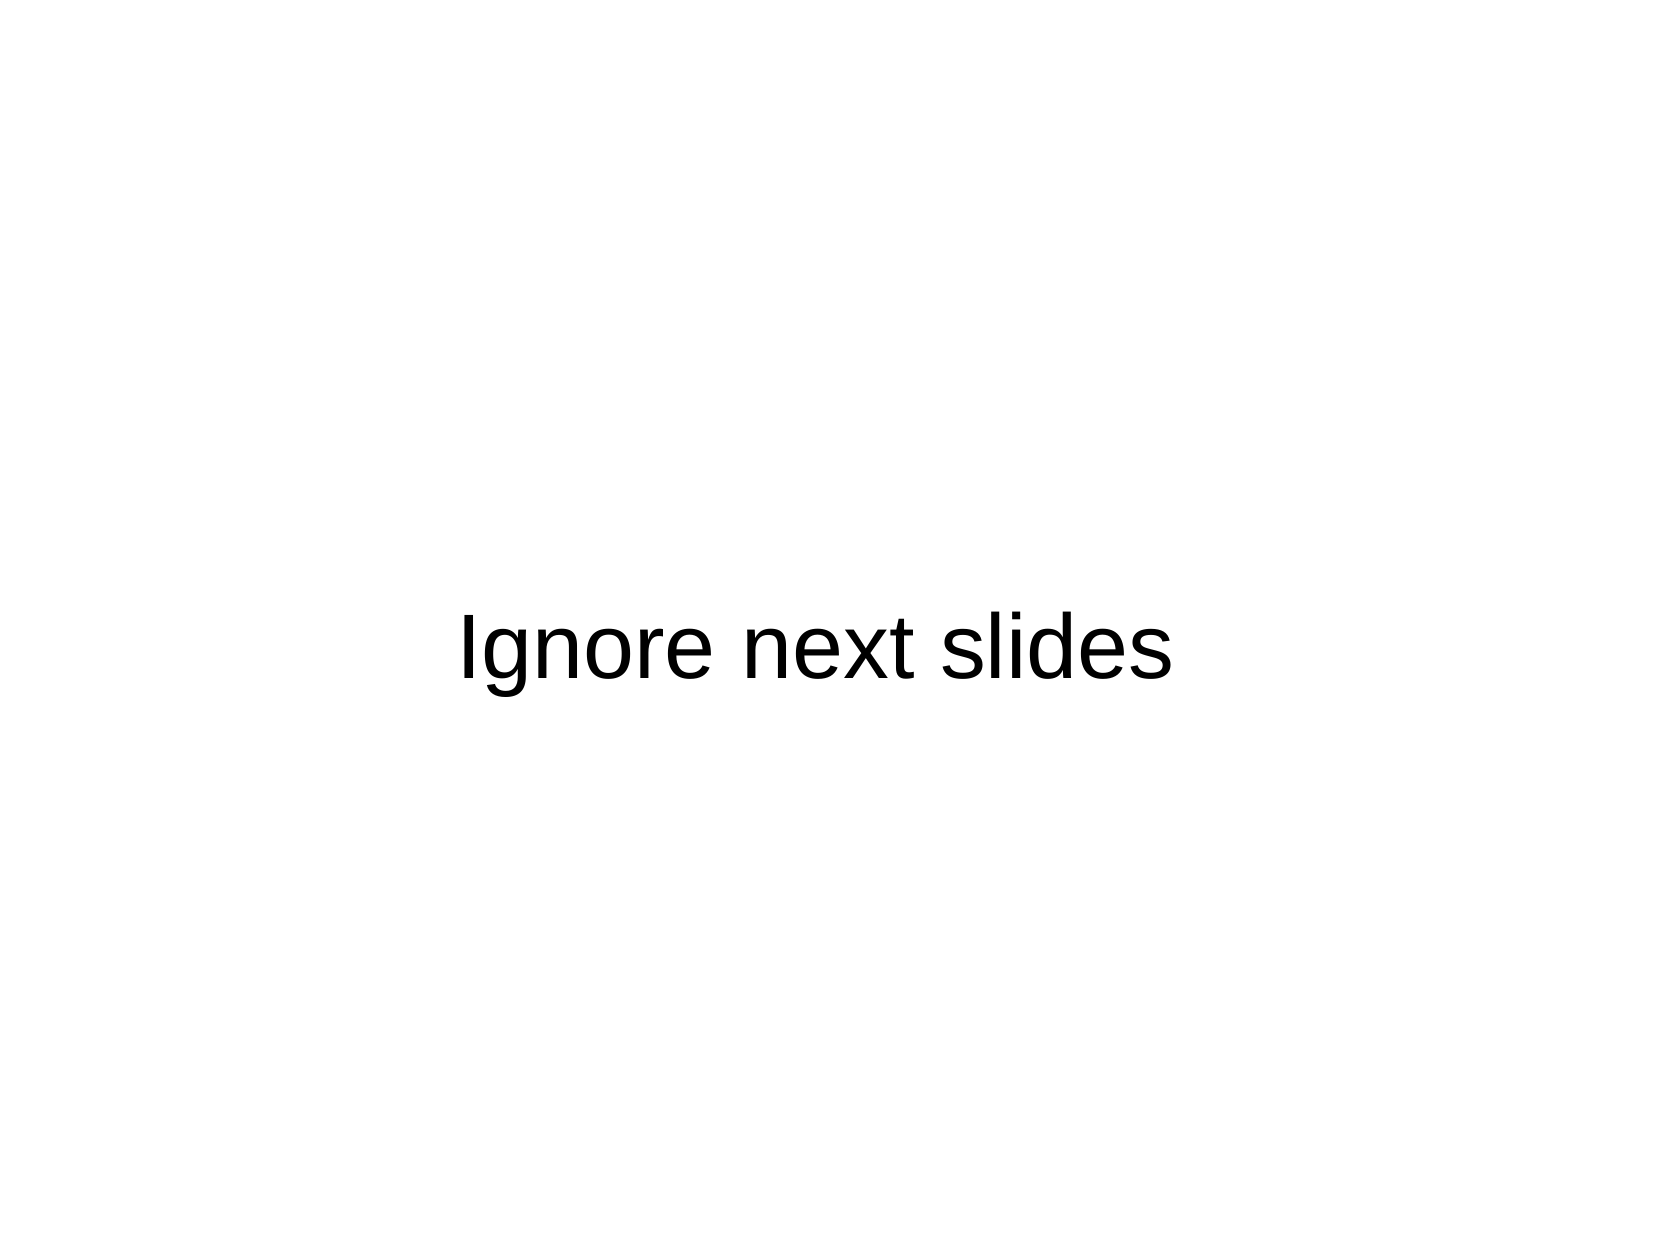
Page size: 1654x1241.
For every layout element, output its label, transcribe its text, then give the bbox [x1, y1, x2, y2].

title Ignore next slides [71, 542, 1561, 751]
